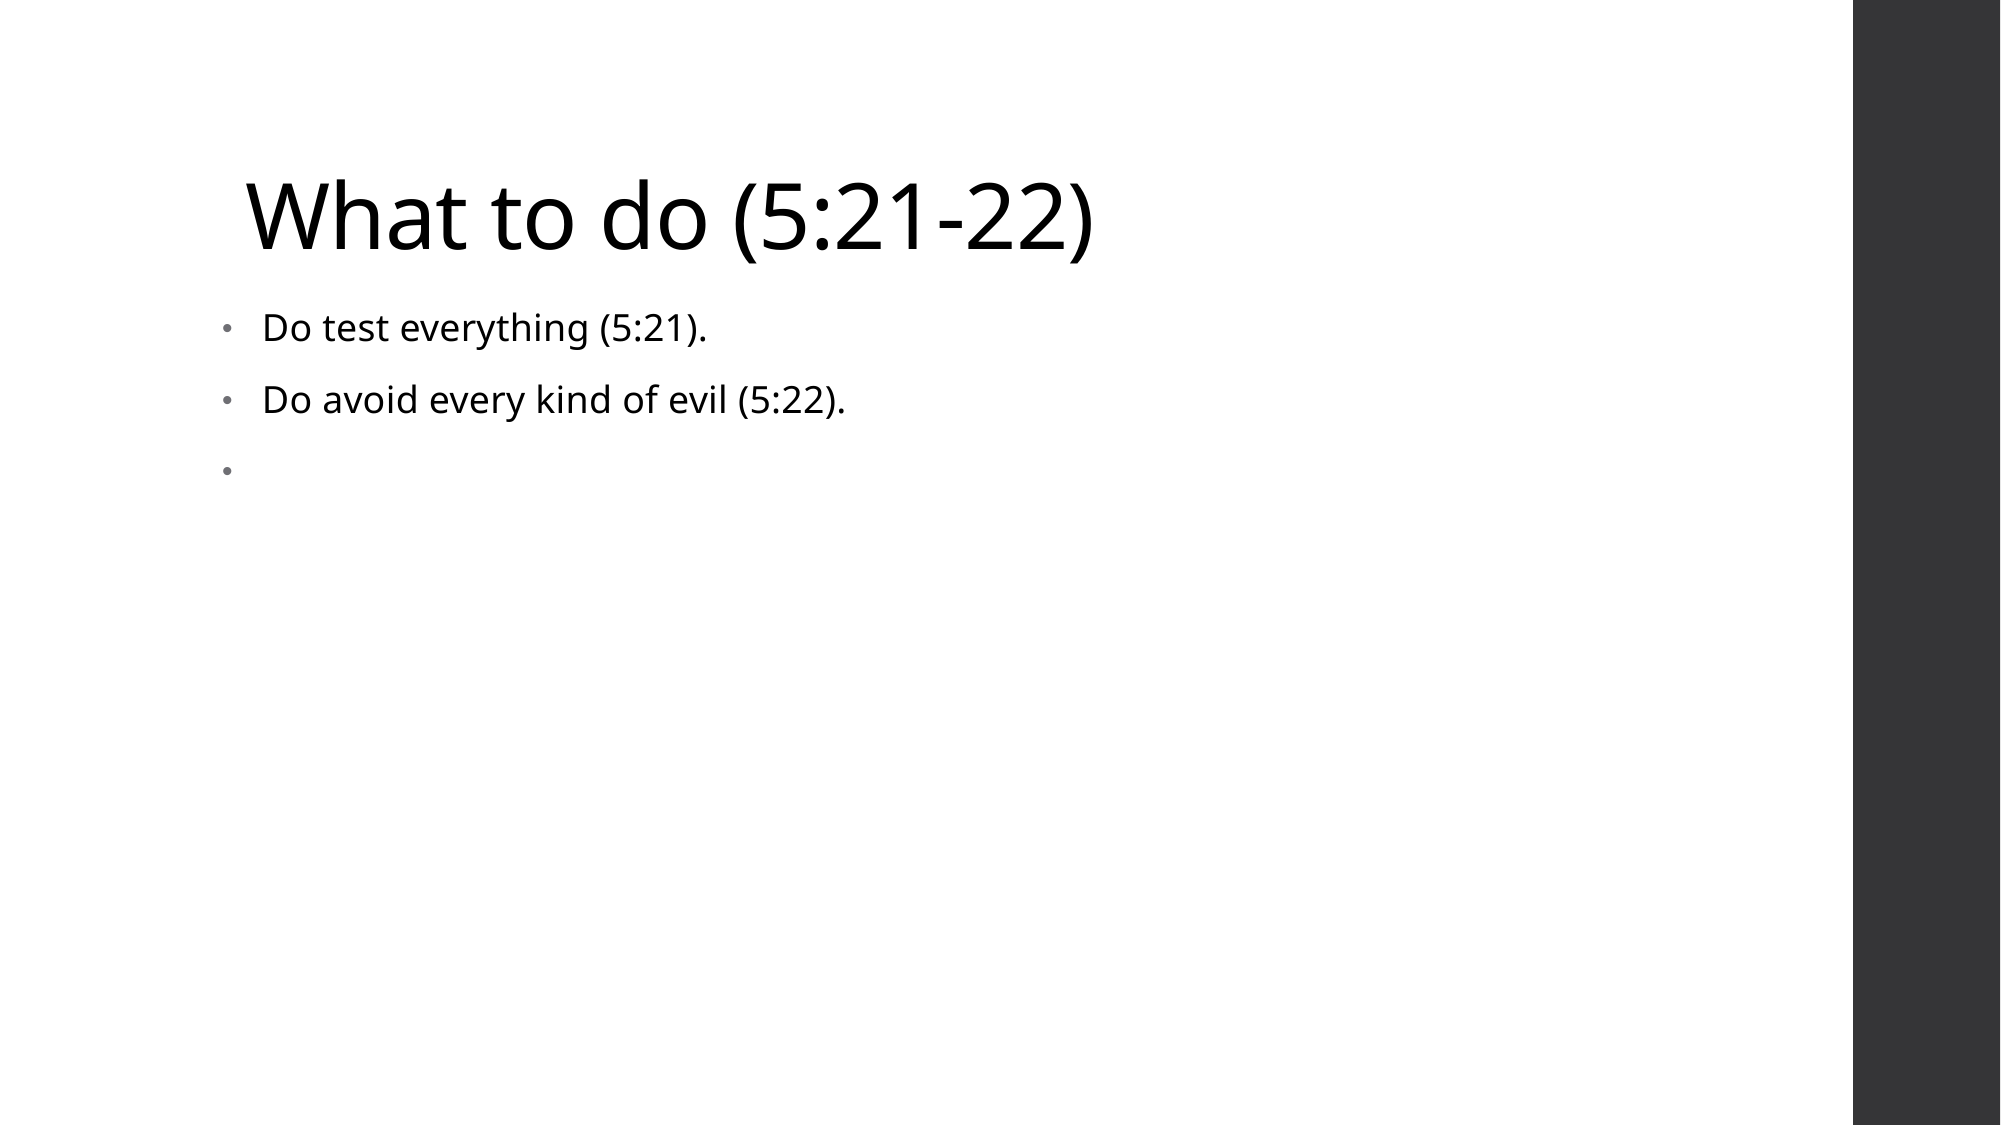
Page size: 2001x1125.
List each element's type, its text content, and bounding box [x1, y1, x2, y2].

title What to do (5:21-22) [206, 60, 1797, 278]
list Do test everything (5:21). Do avoid every kind of evil (5:22). [206, 299, 1617, 1014]
